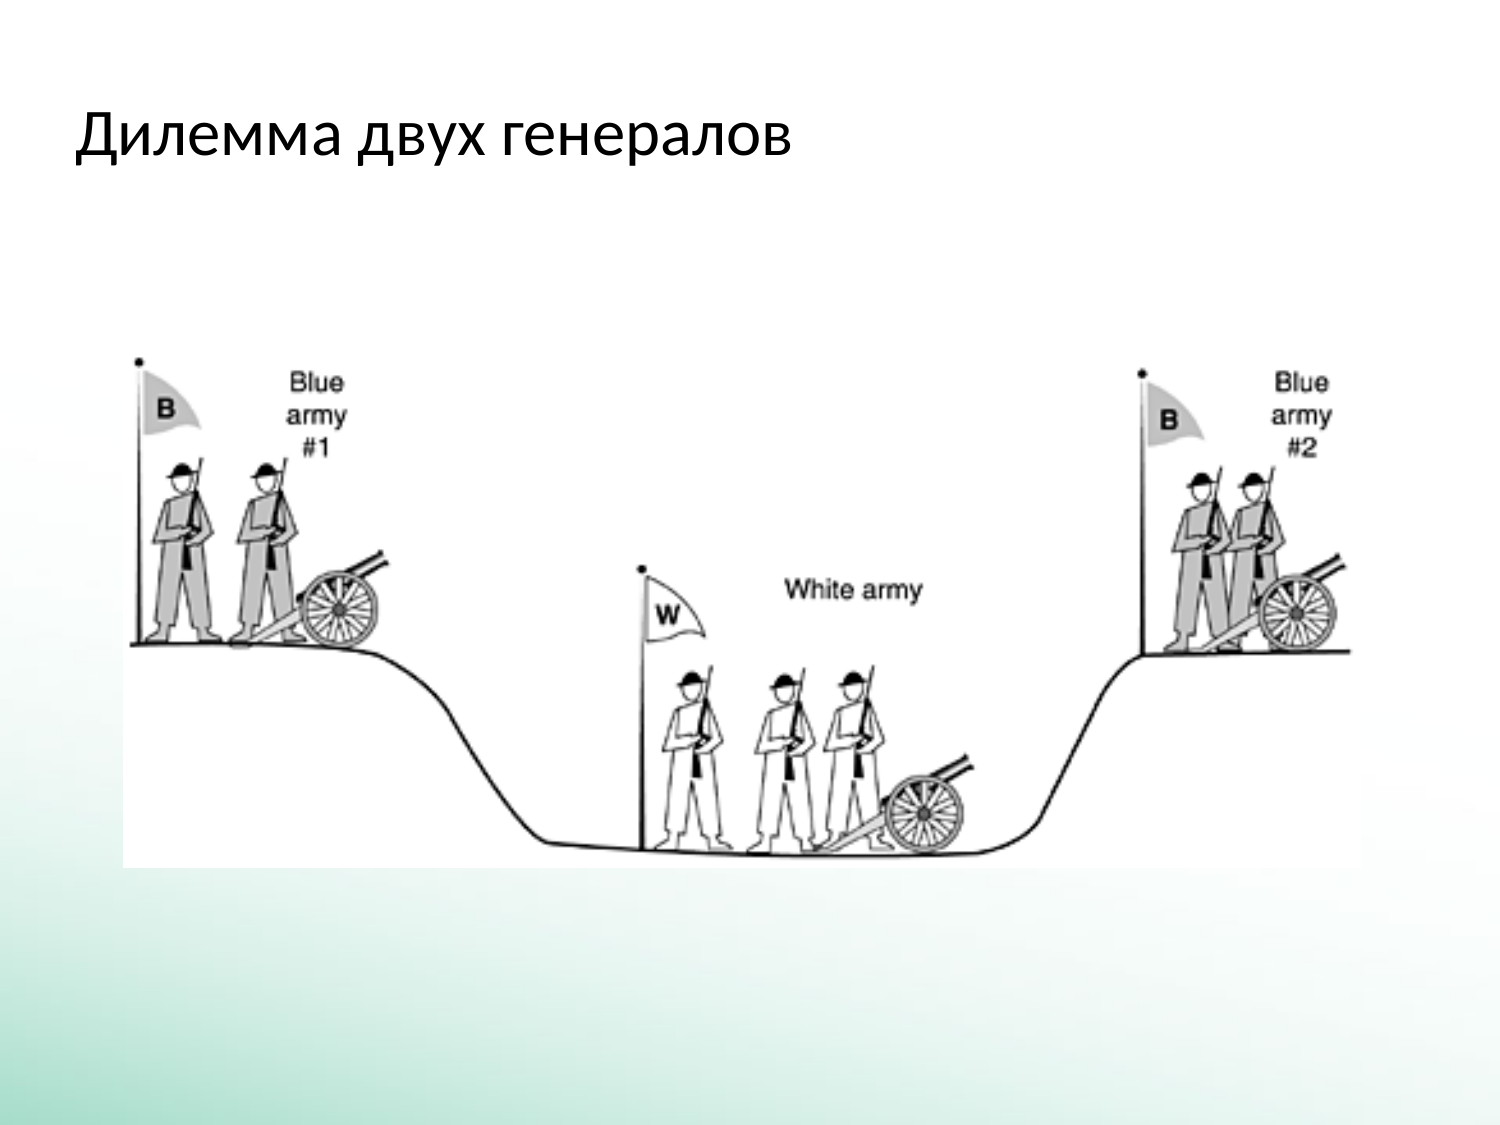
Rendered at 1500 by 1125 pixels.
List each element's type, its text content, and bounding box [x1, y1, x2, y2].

picture [0, 0, 1500, 1125]
title Дилемма двух генералов [75, 45, 1425, 233]
